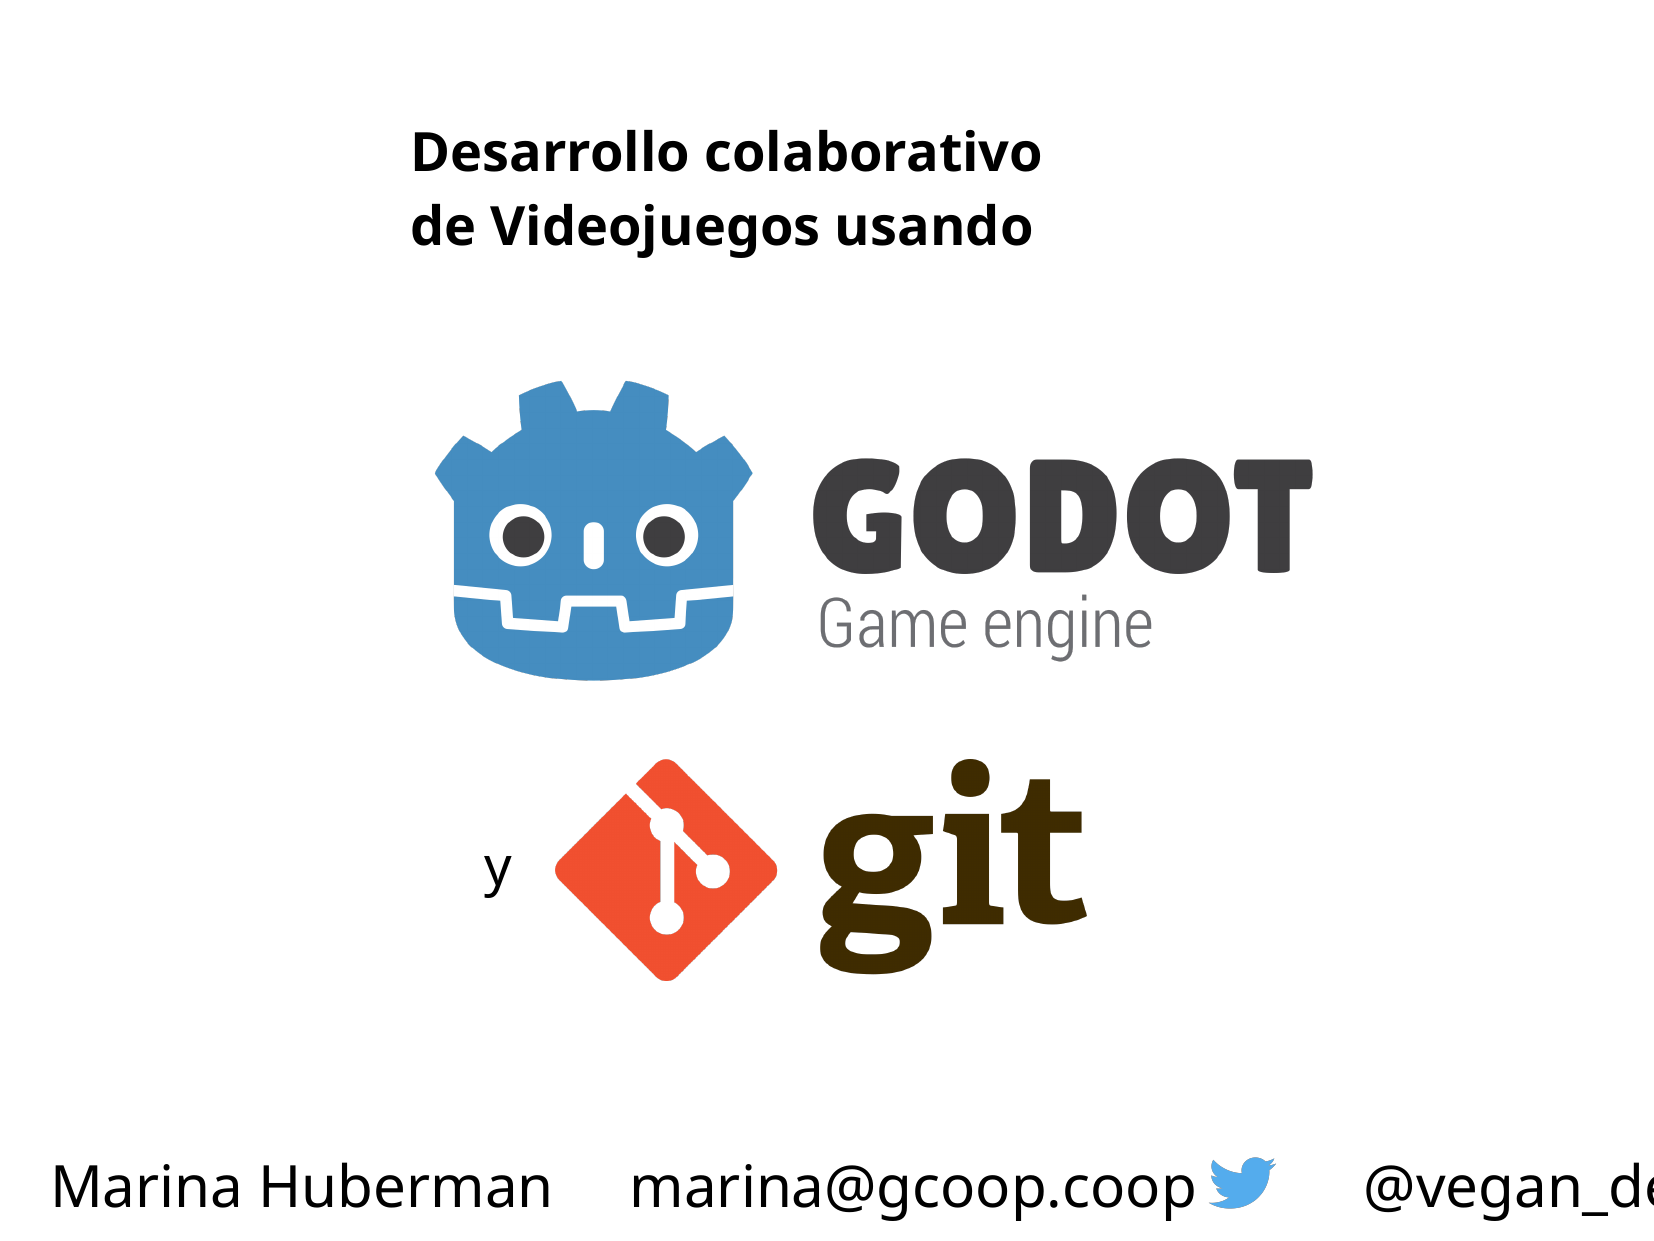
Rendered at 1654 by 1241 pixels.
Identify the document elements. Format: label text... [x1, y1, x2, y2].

picture [1192, 1137, 1292, 1230]
picture [555, 759, 1087, 981]
text_box y [469, 819, 553, 896]
picture [389, 334, 1358, 726]
text_box Marina Huberman marina@gcoop.coop @vegan_dev [35, 1137, 1654, 1241]
text_box Desarrollo colaborativo de Videojuegos usando [395, 106, 1654, 272]
